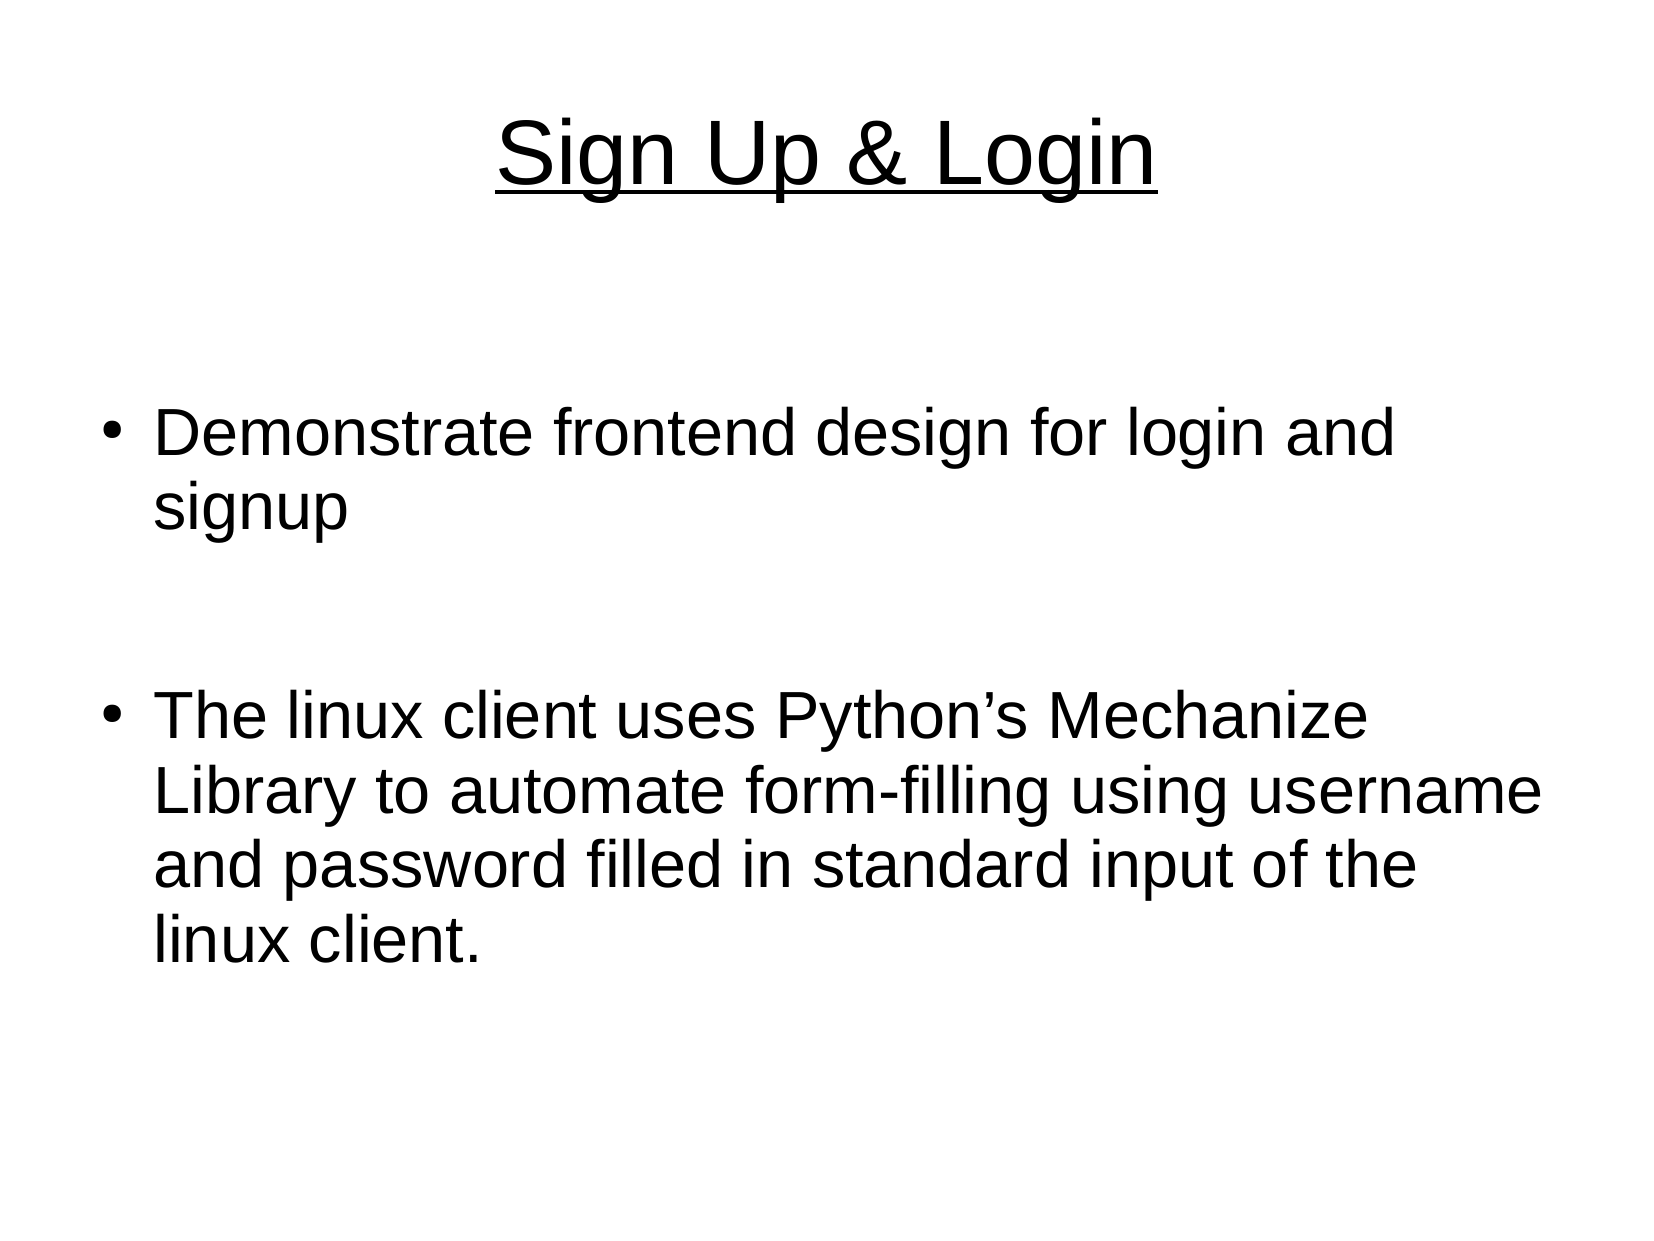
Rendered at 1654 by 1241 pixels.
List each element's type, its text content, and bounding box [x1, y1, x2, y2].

title Sign Up & Login [82, 49, 1571, 257]
list Demonstrate frontend design for login and signup The linux client uses Python’s Mechanize Library to automate form-filling using username and password filled in standard input of the linux client. [82, 290, 1571, 1010]
